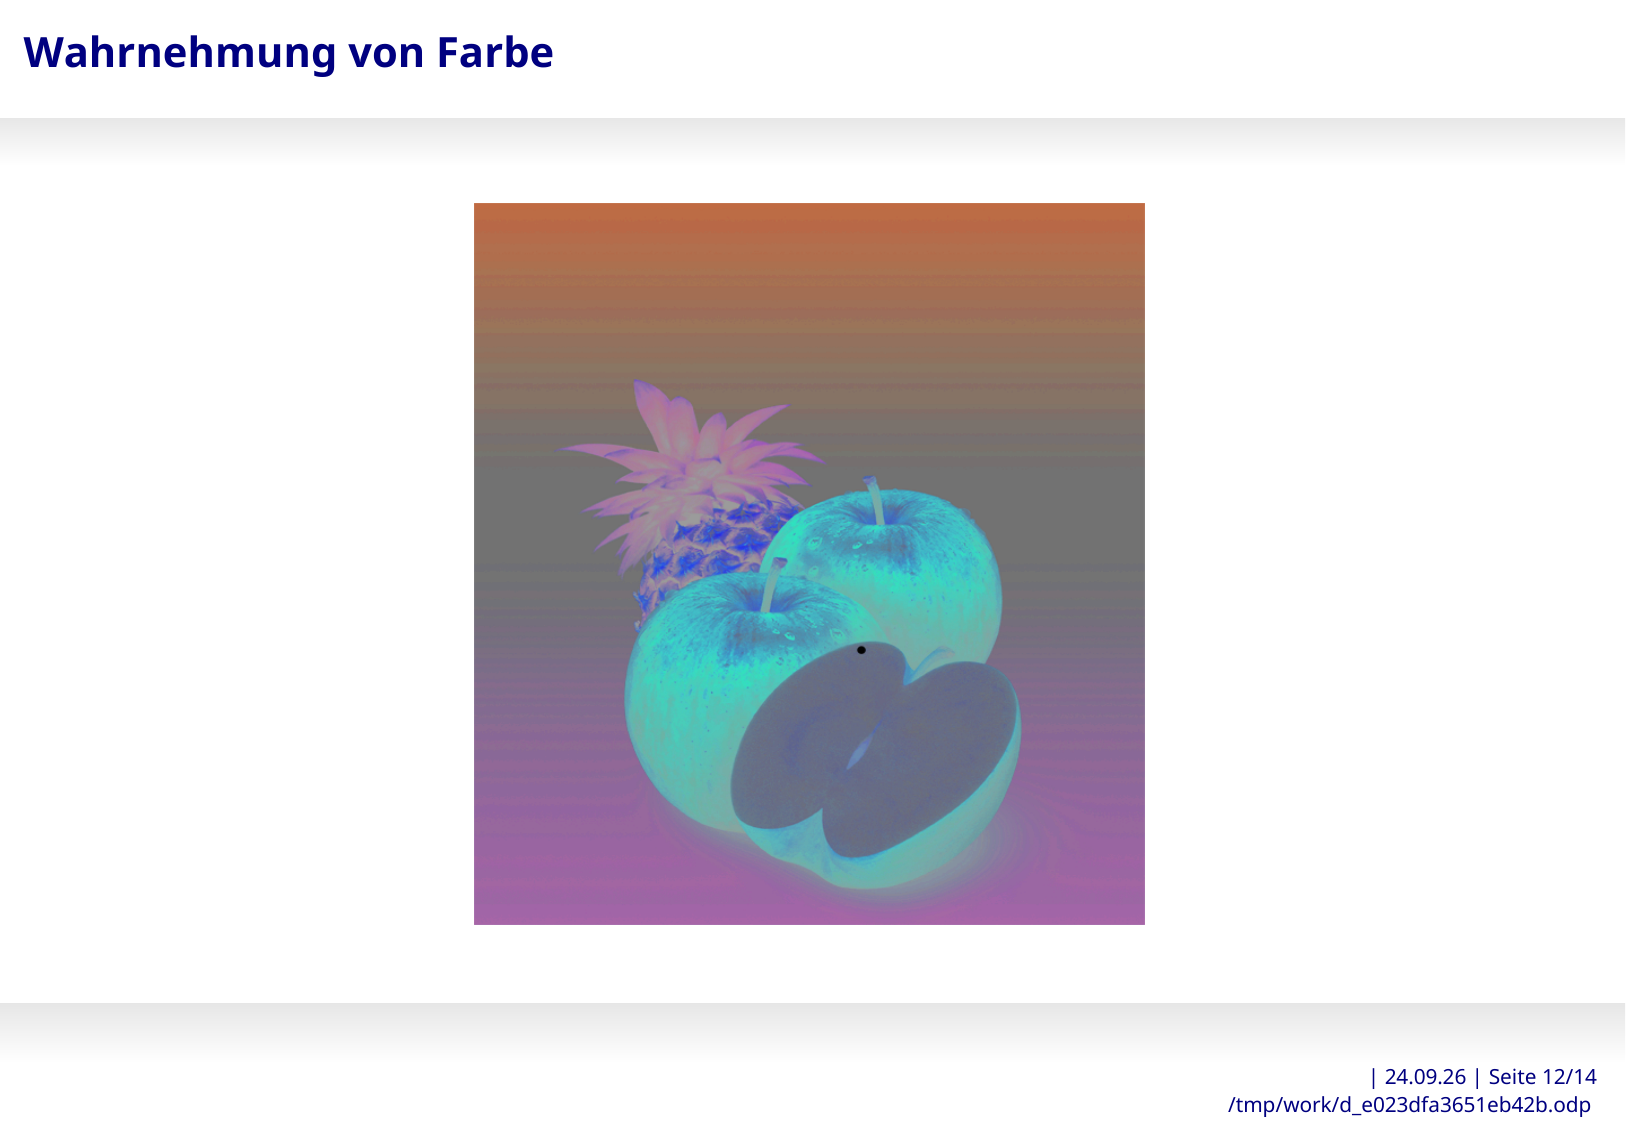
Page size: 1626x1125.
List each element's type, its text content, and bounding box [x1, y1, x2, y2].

title Wahrnehmung von Farbe [23, 11, 1600, 130]
picture [474, 203, 1145, 926]
